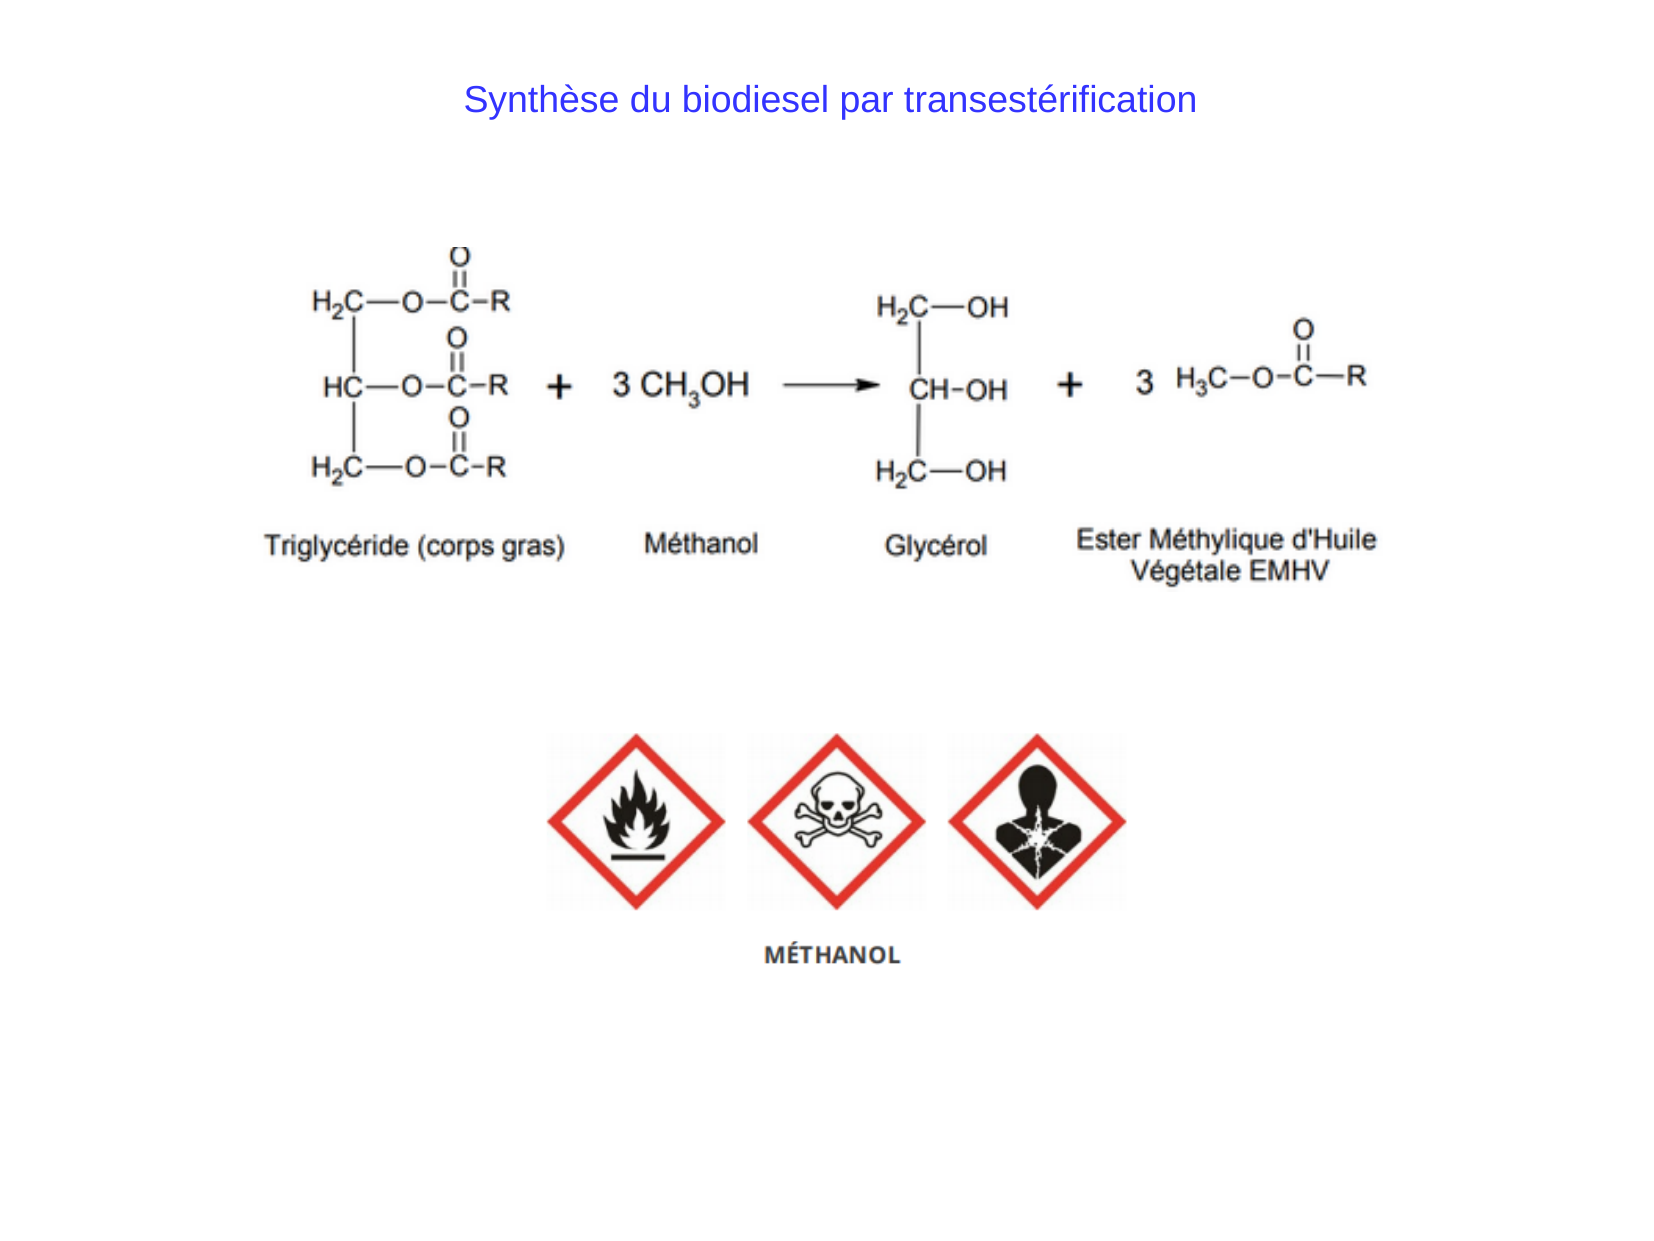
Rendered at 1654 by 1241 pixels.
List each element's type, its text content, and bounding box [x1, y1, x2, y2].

text_box Synthèse du biodiesel par transestérification [448, 70, 1229, 128]
picture [519, 732, 1158, 977]
picture [258, 247, 1394, 592]
